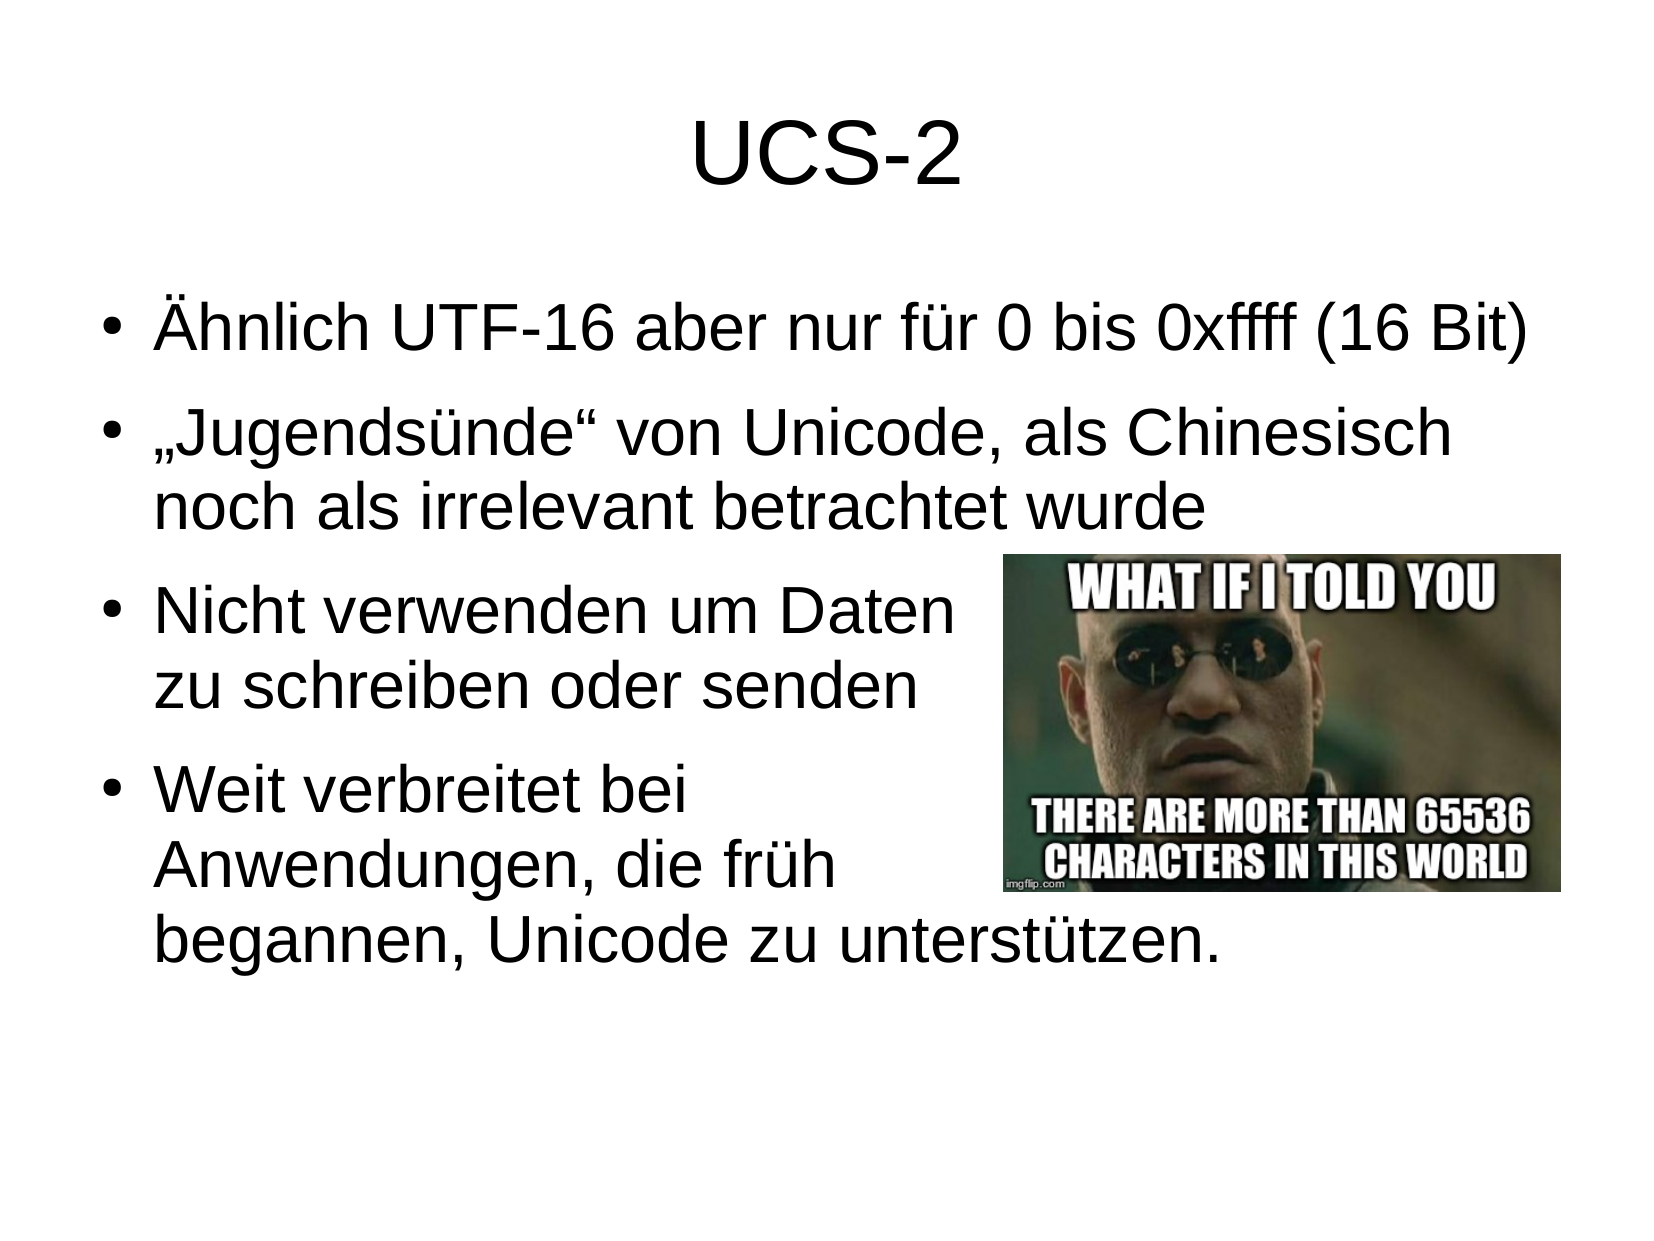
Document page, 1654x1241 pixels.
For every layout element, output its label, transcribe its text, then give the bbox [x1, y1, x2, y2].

title UCS-2 [82, 49, 1571, 257]
list Ähnlich UTF-16 aber nur für 0 bis 0xffff (16 Bit) „Jugendsünde“ von Unicode, als Chinesisch noch als irrelevant betrachtet wurde Nicht verwenden um Daten zu schreiben oder senden Weit verbreitet bei Anwendungen, die früh begannen, Unicode zu unterstützen. [82, 290, 1571, 1010]
picture [1003, 554, 1561, 892]
